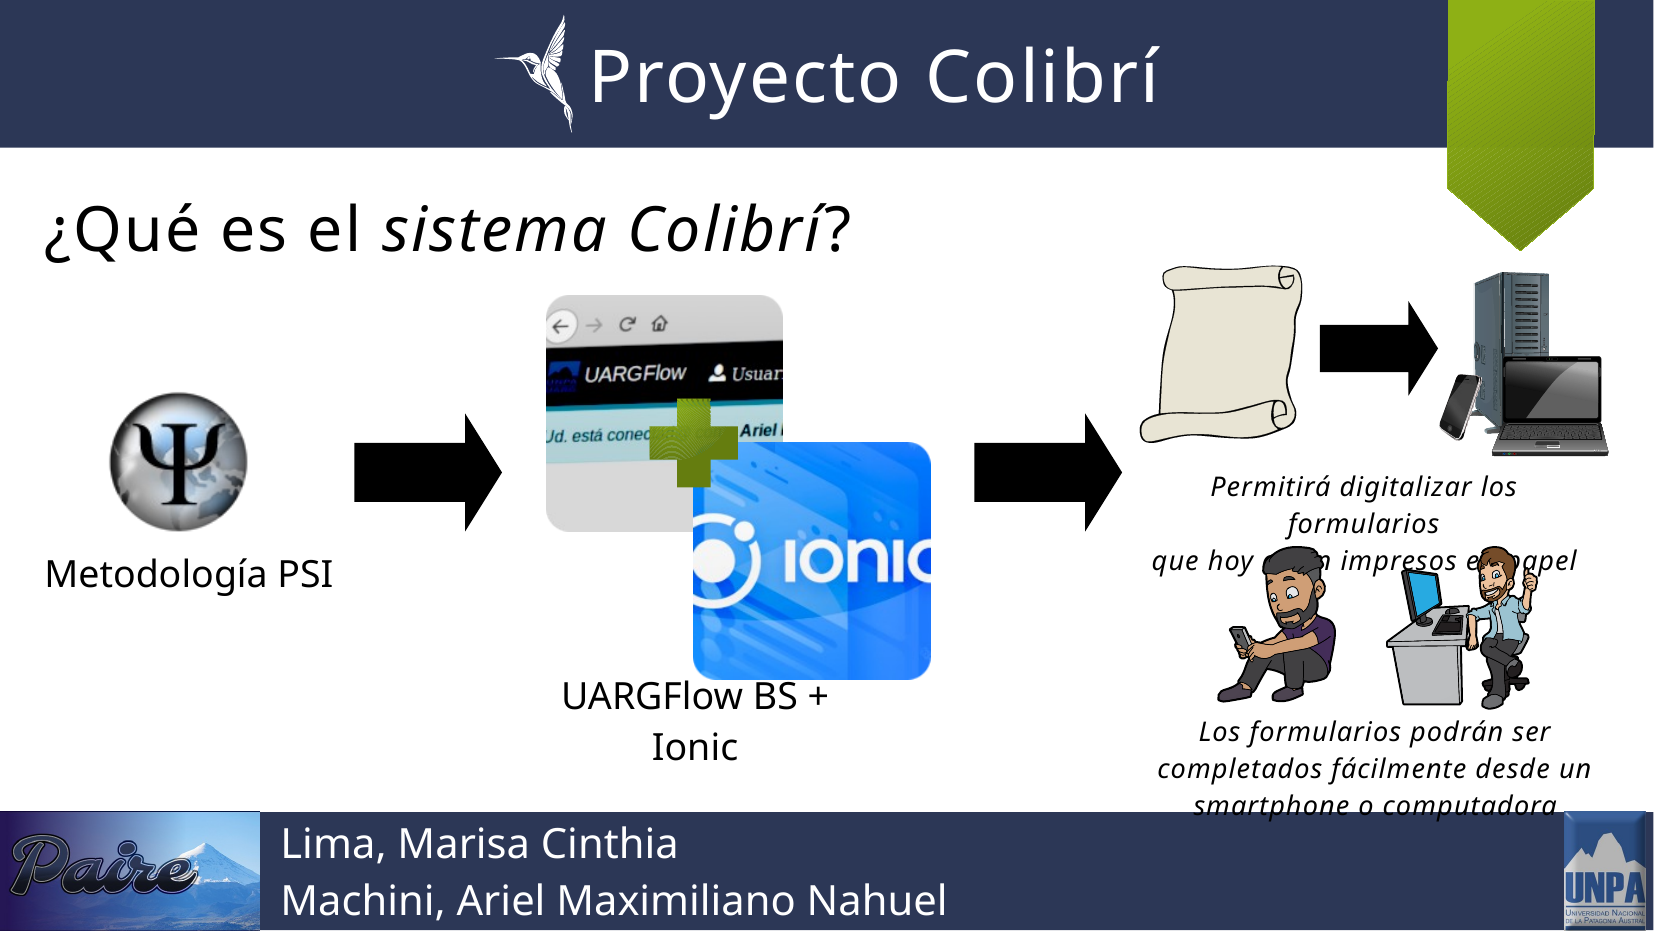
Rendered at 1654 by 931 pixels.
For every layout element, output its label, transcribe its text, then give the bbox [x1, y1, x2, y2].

text_box ¿Qué es el sistema Colibrí? [29, 177, 1625, 272]
text_box Proyecto Colibrí [556, 20, 1192, 127]
text_box [1001, 812, 1564, 931]
picture [546, 295, 931, 669]
picture [1381, 540, 1544, 705]
text_box [0, 0, 1654, 177]
text_box Lima, Marisa Cinthia Machini, Ariel Maximiliano Nahuel [265, 812, 1001, 931]
picture [494, 14, 573, 133]
picture [1417, 265, 1610, 460]
picture [1564, 811, 1646, 931]
picture [1210, 540, 1347, 705]
text_box Los formularios podrán ser completados fácilmente desde un smartphone o computadora [1142, 705, 1613, 846]
text_box [260, 812, 265, 931]
text_box UARGFlow BS + Ionic [546, 669, 931, 772]
text_box [974, 413, 1123, 532]
text_box Metodología PSI [29, 543, 359, 603]
text_box [1646, 812, 1654, 931]
picture [1139, 265, 1303, 443]
text_box [649, 398, 739, 488]
text_box [354, 413, 503, 532]
picture [0, 811, 260, 931]
text_box Permitirá digitalizar los formularios que hoy están impresos en papel [1136, 460, 1630, 601]
text_box [1319, 301, 1439, 396]
picture [100, 383, 257, 541]
